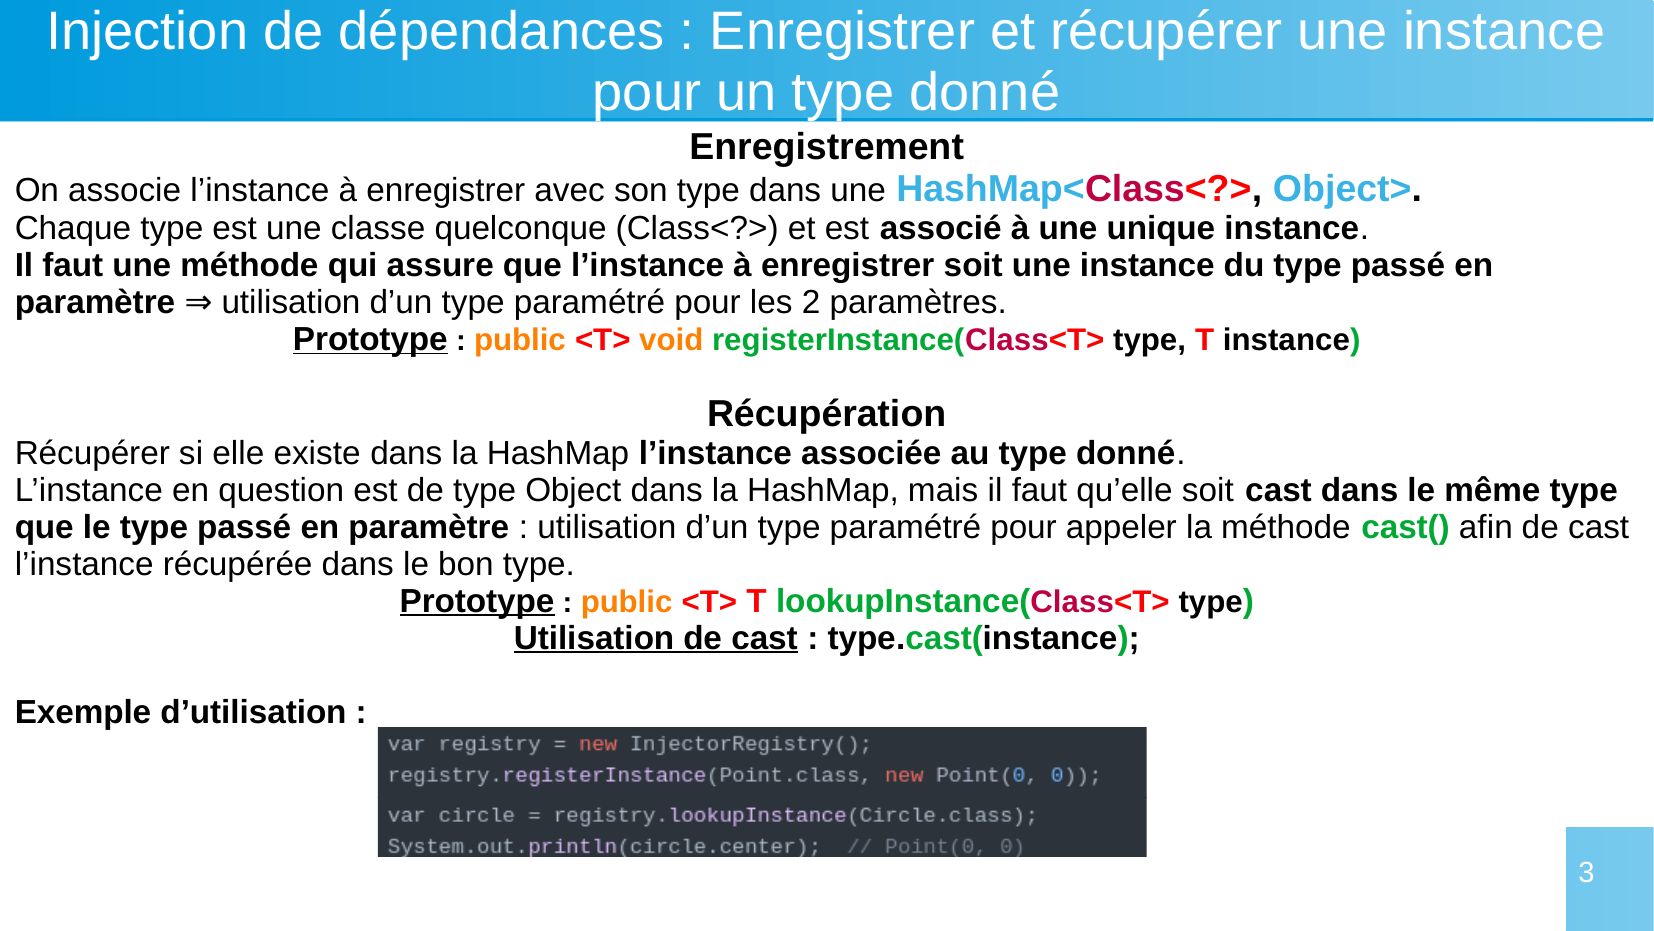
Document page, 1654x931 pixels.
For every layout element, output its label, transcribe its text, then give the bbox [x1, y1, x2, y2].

picture [377, 727, 1147, 857]
title Injection de dépendances : Enregistrer et récupérer une instance pour un type donné [0, 0, 1654, 118]
text_box Enregistrement On associe l’instance à enregistrer avec son type dans une HashMap<Class<?>, Object>. Chaque type est une classe quelconque (Class<?>) et est associé à une unique instance. Il faut une méthode qui assure que l’instance à enregistrer soit une instance du type passé en paramètre ⇒ utilisation d’un type paramétré pour les 2 paramètres. Prototype : public <T> void registerInstance(Class<T> type, T instance) Récupération Récupérer si elle existe dans la HashMap l’instance associée au type donné. L’instance en question est de type Object dans la HashMap, mais il faut qu’elle soit cast dans le même type que le type passé en paramètre : utilisation d’un type paramétré pour appeler la méthode cast() afin de cast l’instance récupérée dans le bon type. Prototype : public <T> T lookupInstance(Class<T> type) Utilisation de cast : type.cast(instance); Exemple d’utilisation : [0, 118, 1654, 931]
